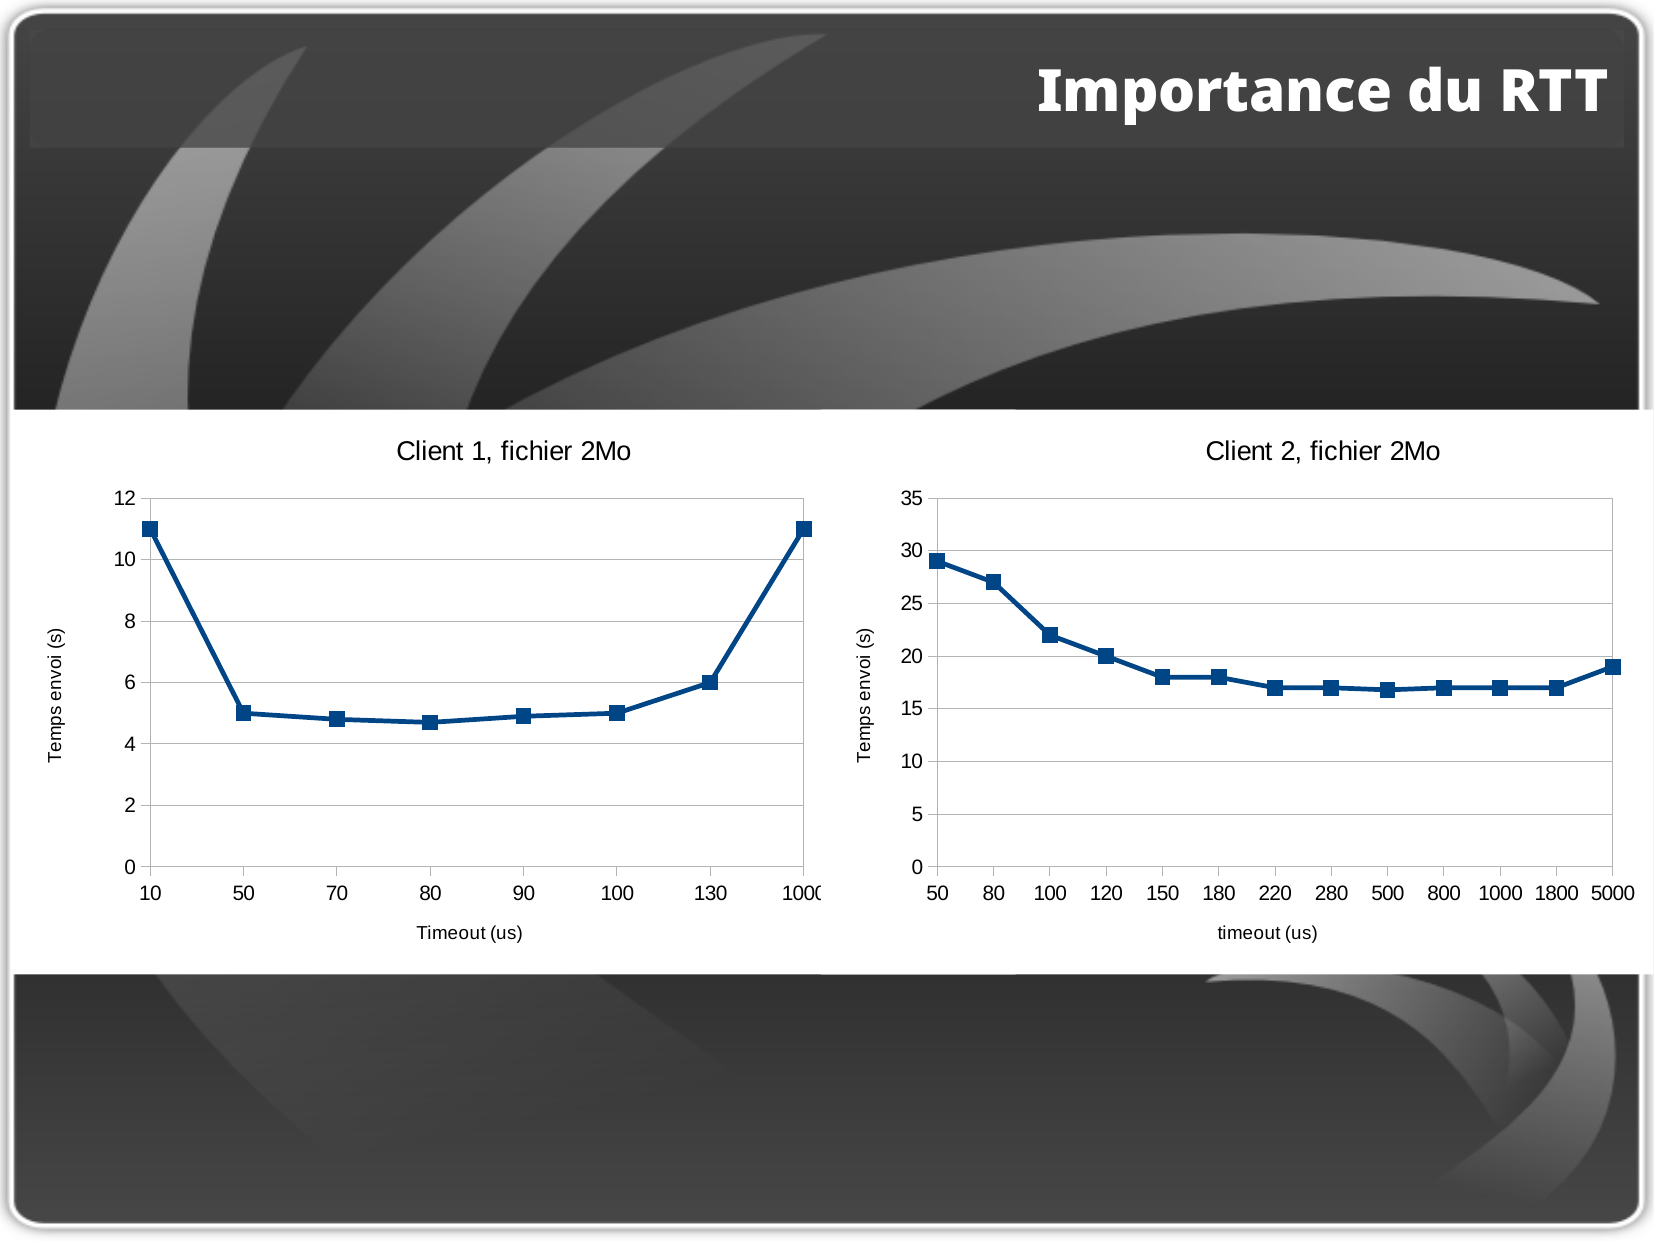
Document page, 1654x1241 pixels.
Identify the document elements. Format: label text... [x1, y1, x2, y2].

chart [11, 409, 1654, 975]
title Importance du RTT [29, 29, 1625, 148]
picture [0, 0, 1654, 1241]
